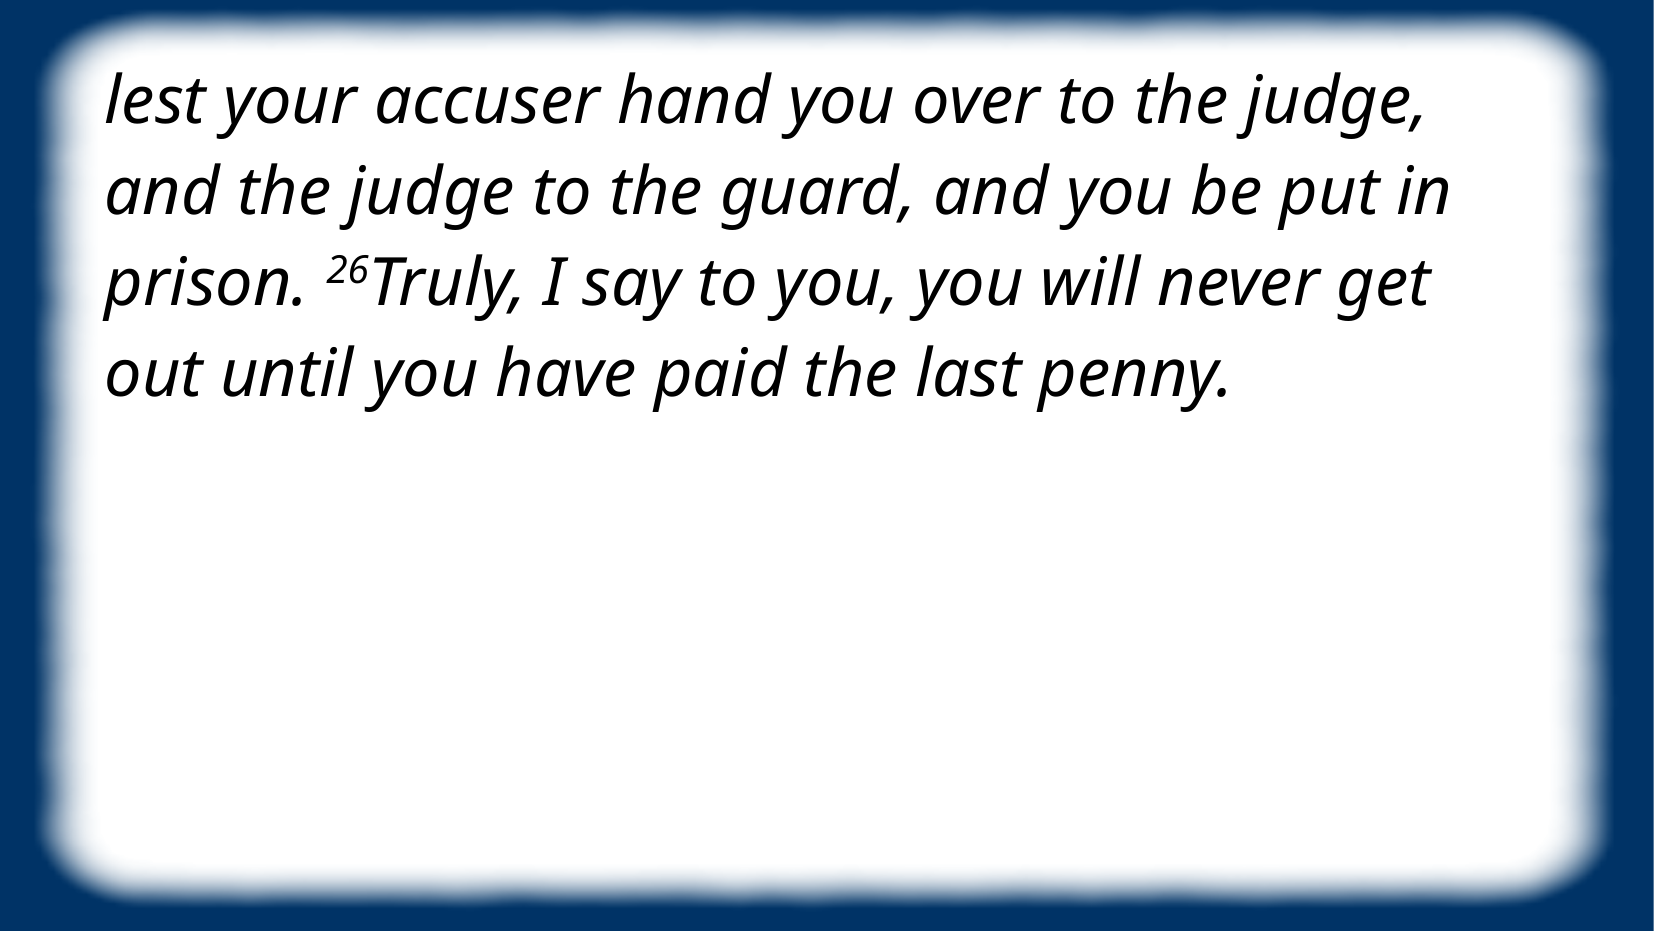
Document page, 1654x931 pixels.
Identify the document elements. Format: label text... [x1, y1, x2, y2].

picture [0, 0, 1654, 931]
text_box lest your accuser hand you over to the judge, and the judge to the guard, and you be put in prison. 26Truly, I say to you, you will never get out until you have paid the last penny. [90, 45, 1561, 415]
